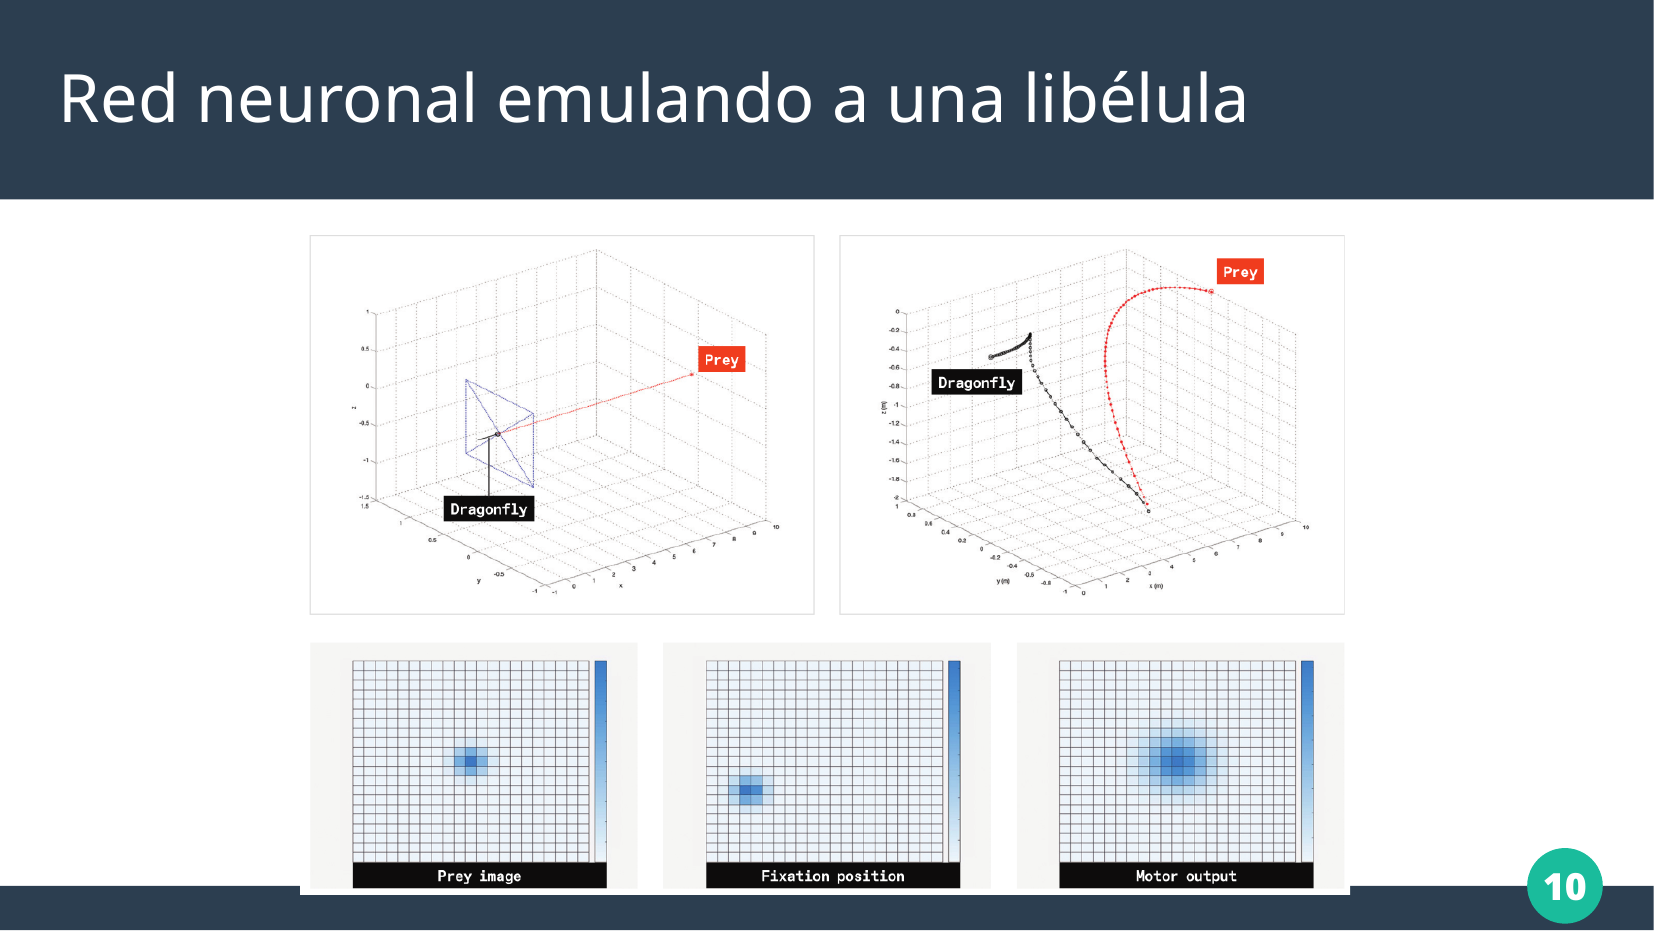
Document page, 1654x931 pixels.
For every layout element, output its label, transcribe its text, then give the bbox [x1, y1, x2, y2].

title Red neuronal emulando a una libélula [59, 37, 1595, 156]
picture [300, 225, 1351, 895]
